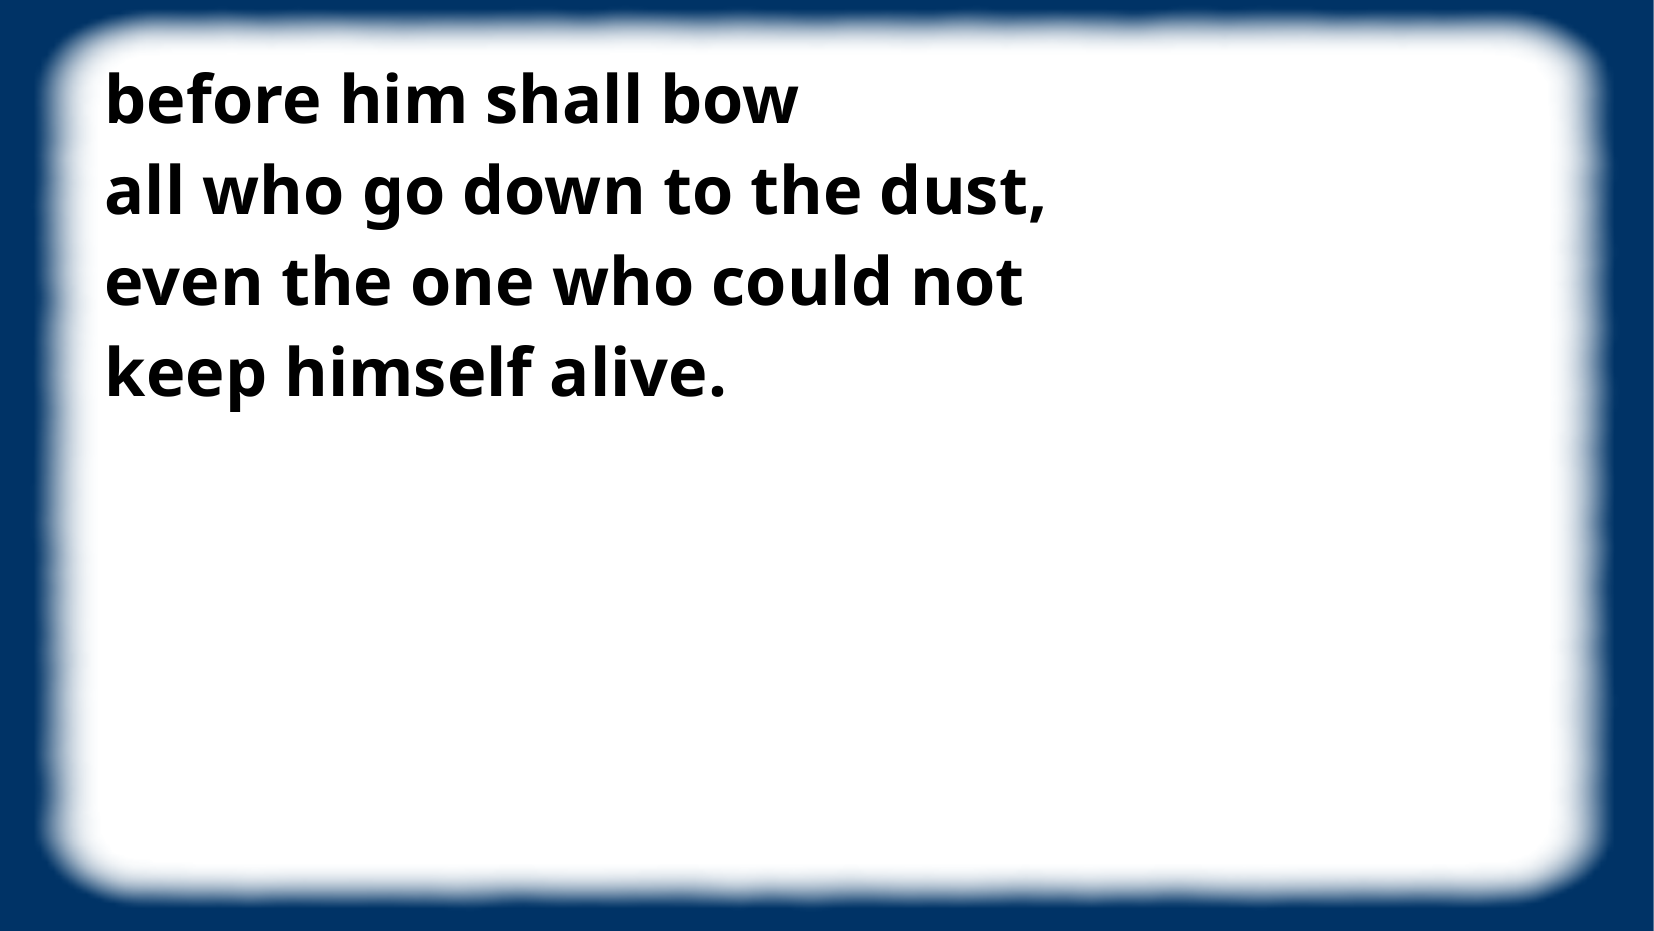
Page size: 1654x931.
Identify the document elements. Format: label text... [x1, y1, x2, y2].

picture [0, 0, 1654, 931]
text_box before him shall bow all who go down to the dust, even the one who could not keep himself alive. [90, 45, 1561, 415]
